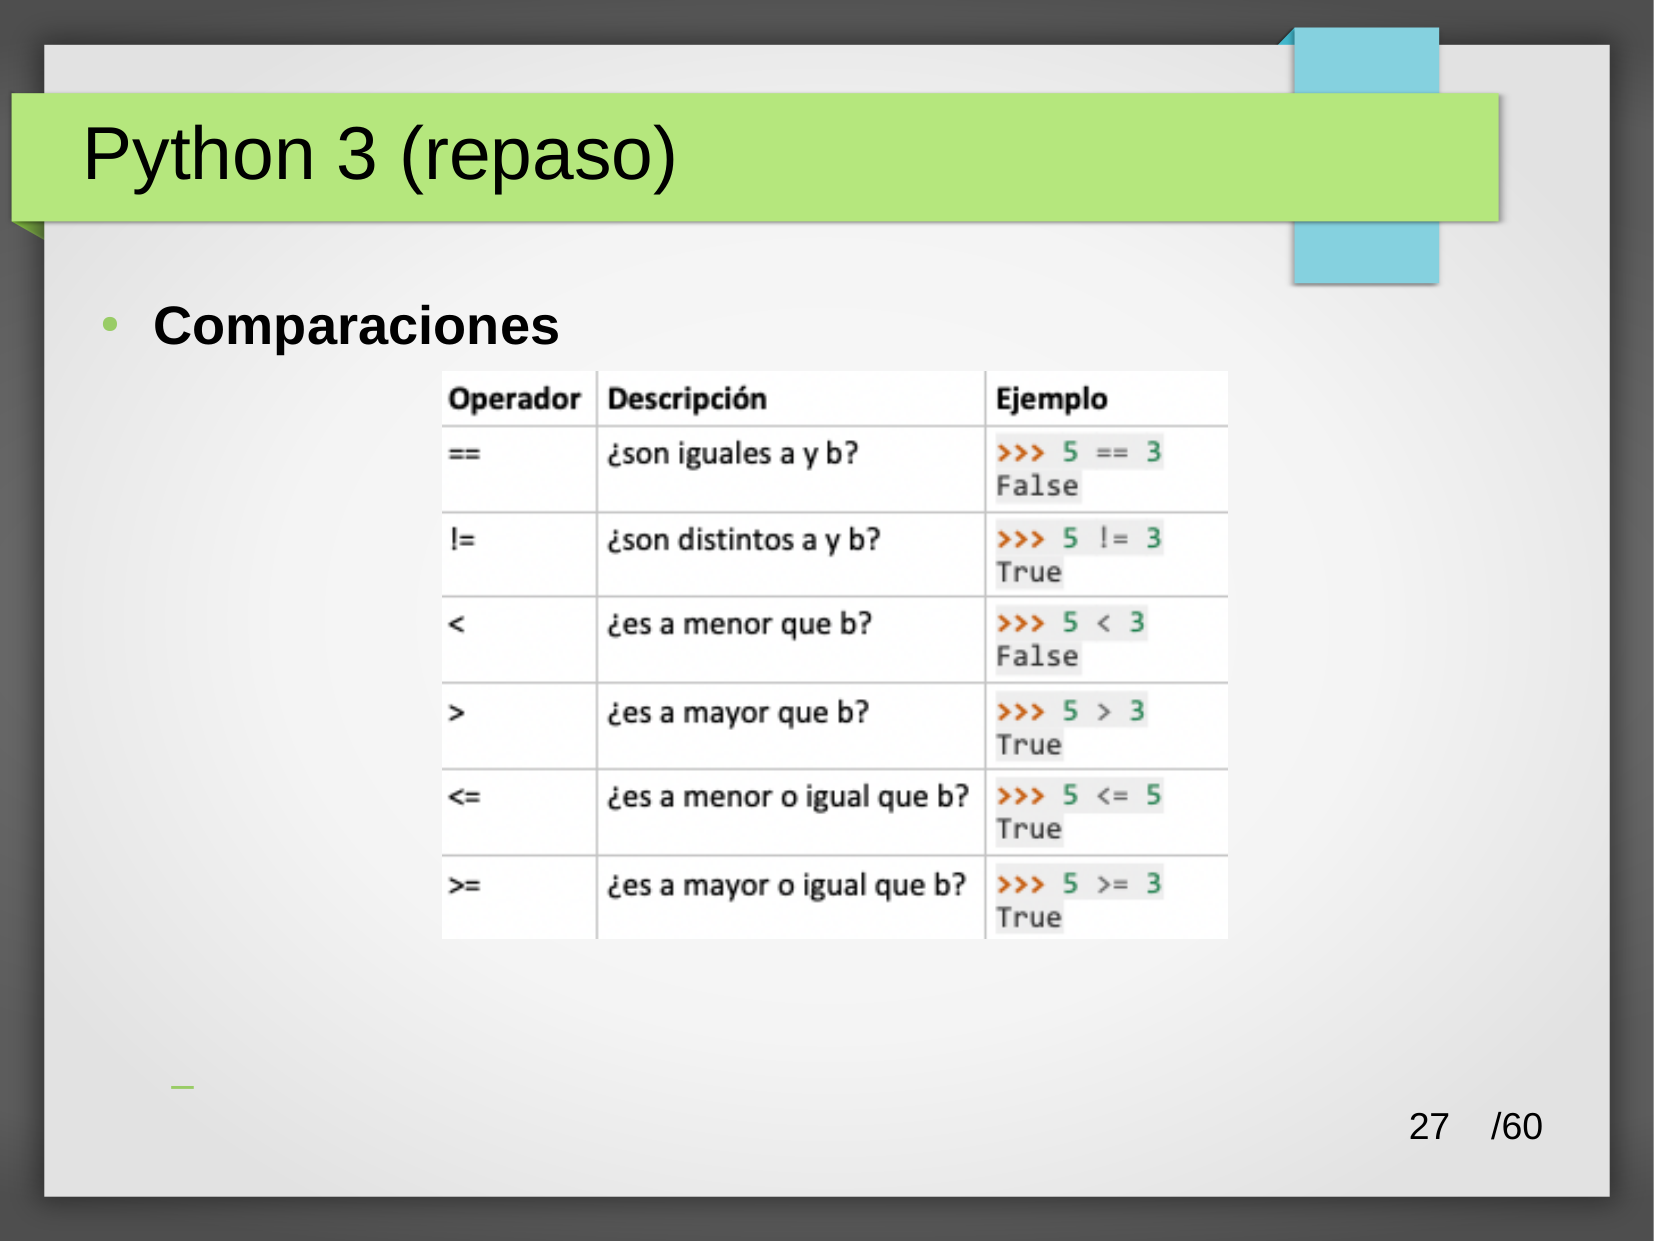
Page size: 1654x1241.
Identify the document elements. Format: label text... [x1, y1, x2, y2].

text_box /60 [1476, 1098, 1644, 1169]
text_box <número> [1393, 1098, 1476, 1169]
list Comparaciones [82, 295, 1571, 1015]
picture [0, 0, 1654, 1241]
title Python 3 (repaso) [82, 94, 1264, 213]
